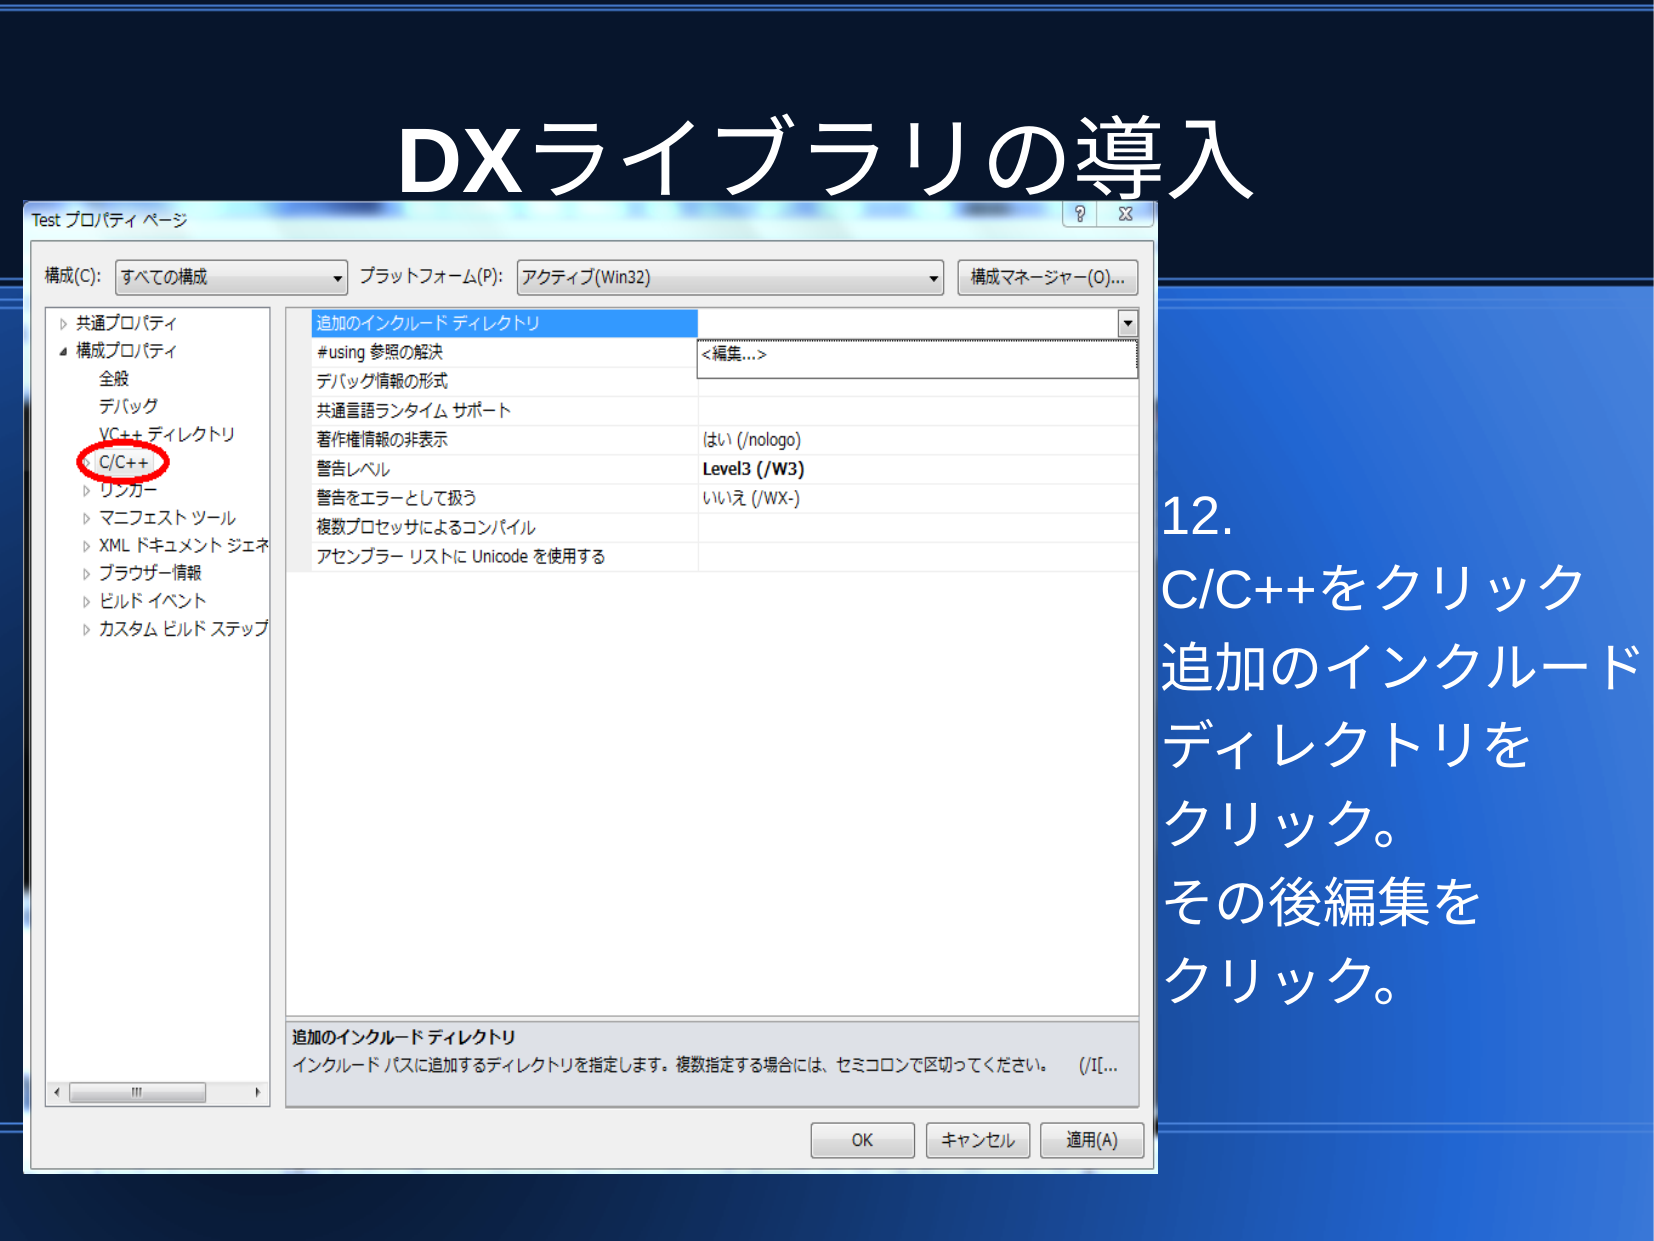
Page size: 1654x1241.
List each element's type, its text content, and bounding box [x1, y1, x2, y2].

text_box 12. C/C++をクリック 追加のインクルード ディレクトリを クリック。 その後編集を クリック。 [1145, 477, 1619, 934]
title DXライブラリの導入 [82, 49, 1571, 257]
picture [0, 0, 1654, 1241]
